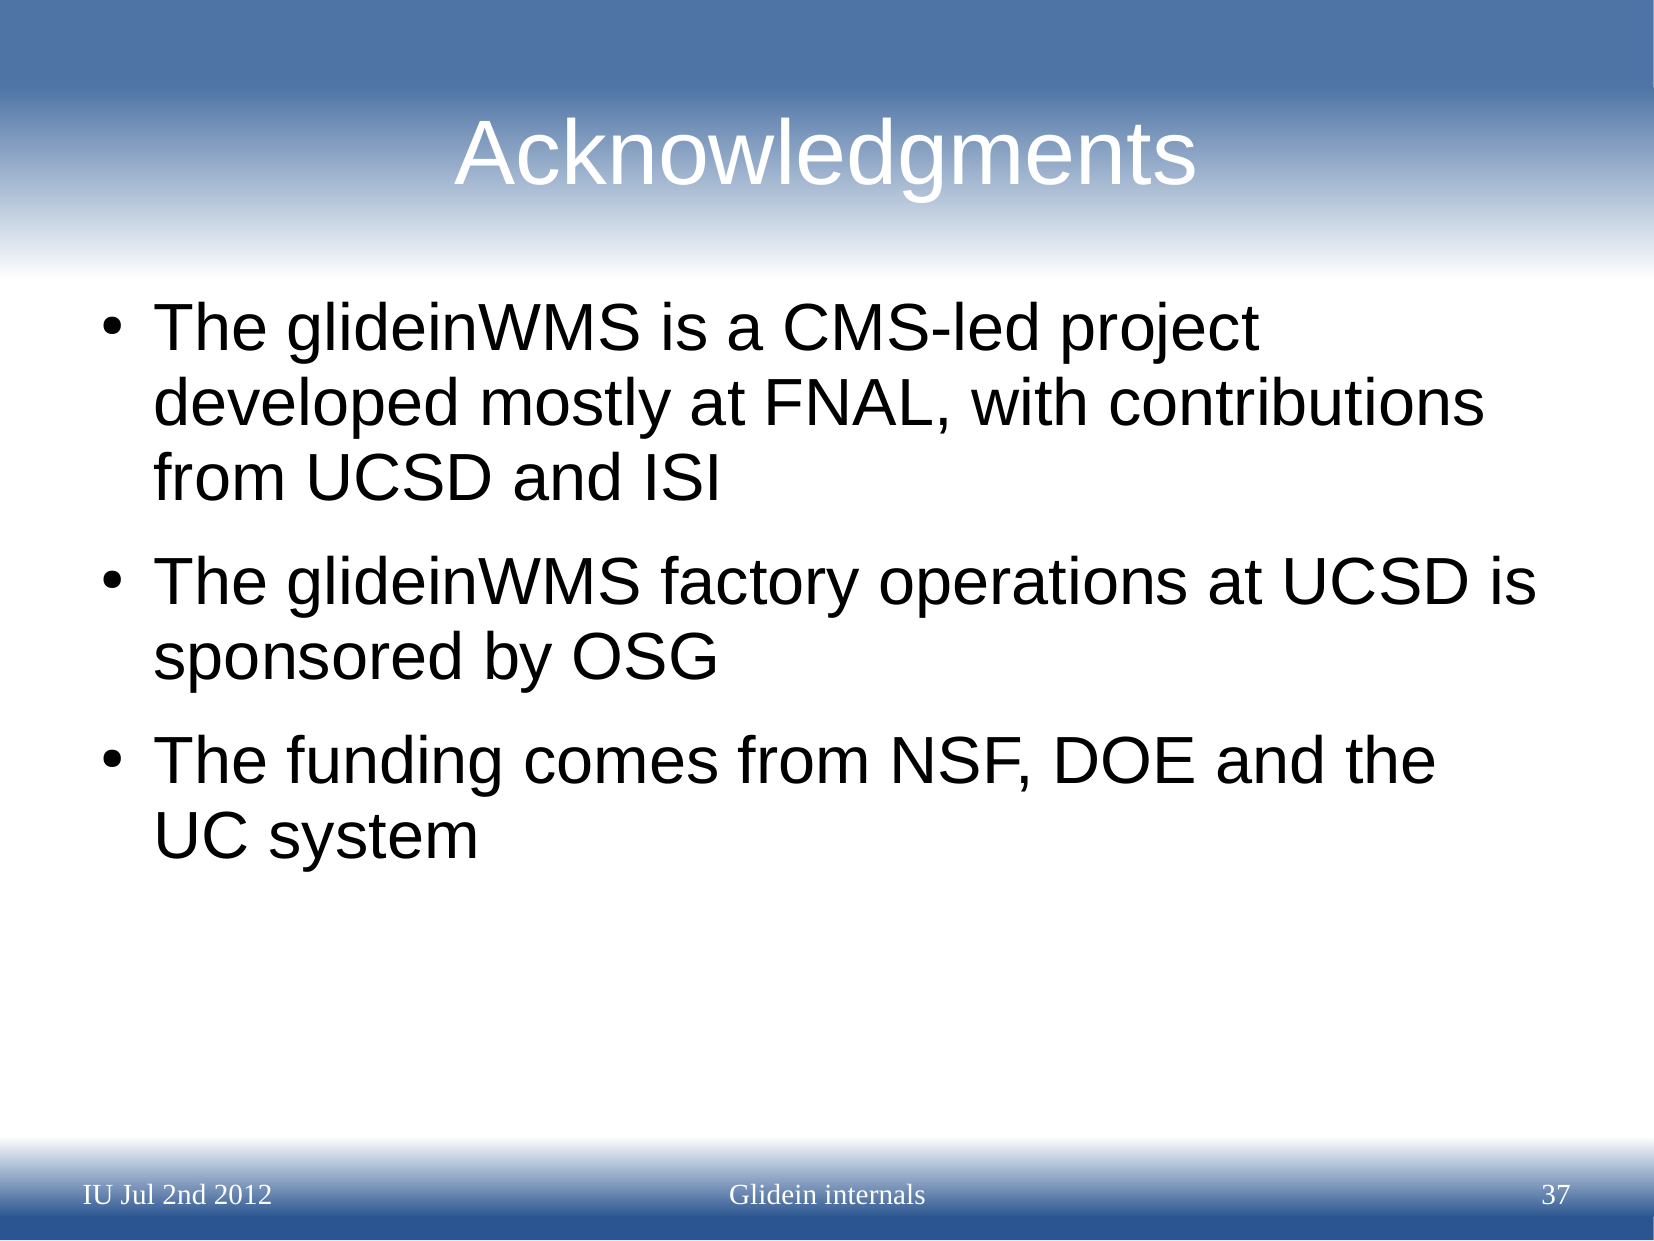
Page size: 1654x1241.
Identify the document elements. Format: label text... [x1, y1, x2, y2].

title Acknowledgments [82, 56, 1571, 250]
list The glideinWMS is a CMS-led project developed mostly at FNAL, with contributions from UCSD and ISI The glideinWMS factory operations at UCSD is sponsored by OSG The funding comes from NSF, DOE and the UC system [82, 290, 1571, 1109]
